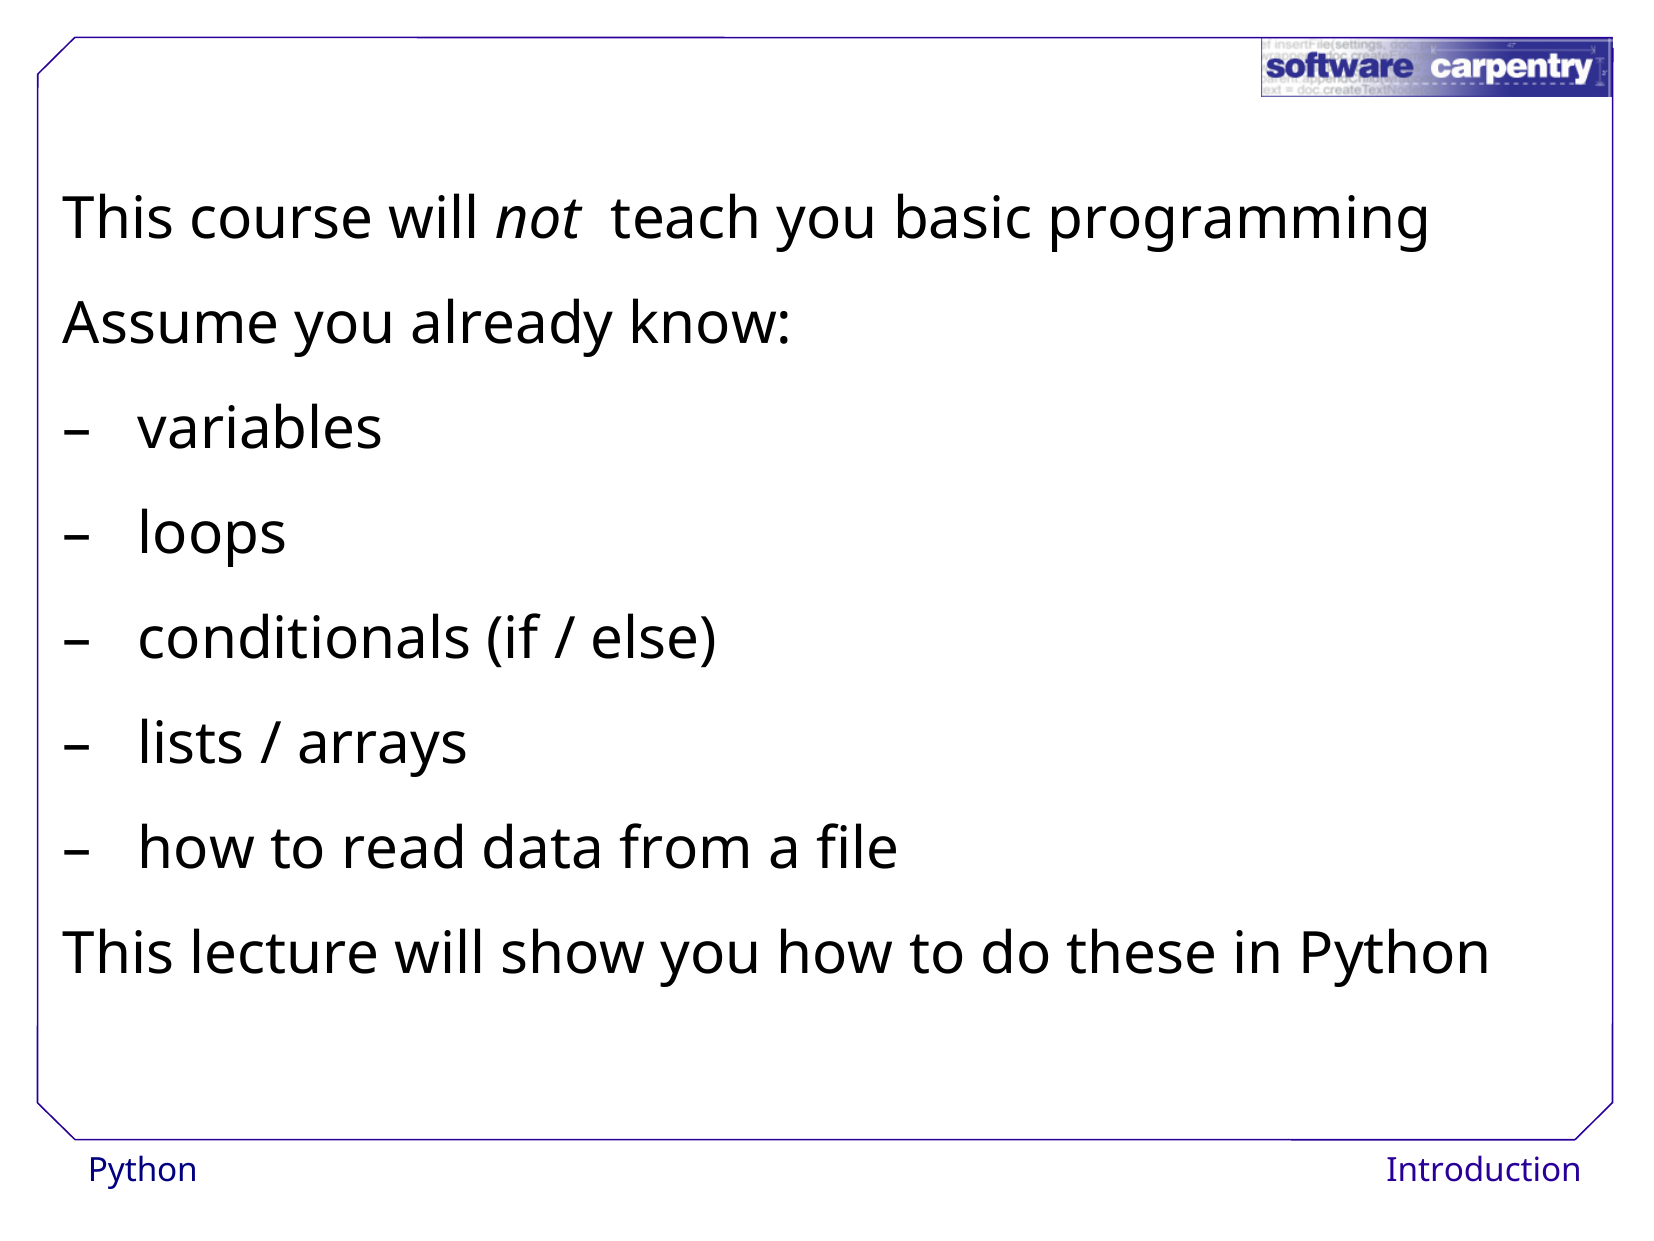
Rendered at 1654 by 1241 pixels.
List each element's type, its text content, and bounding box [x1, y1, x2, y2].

text_box This course will not teach you basic programming Assume you already know: – variables – loops – conditionals (if / else) – lists / arrays – how to read data from a file This lecture will show you how to do these in Python [48, 137, 1654, 993]
picture [1261, 39, 1613, 97]
